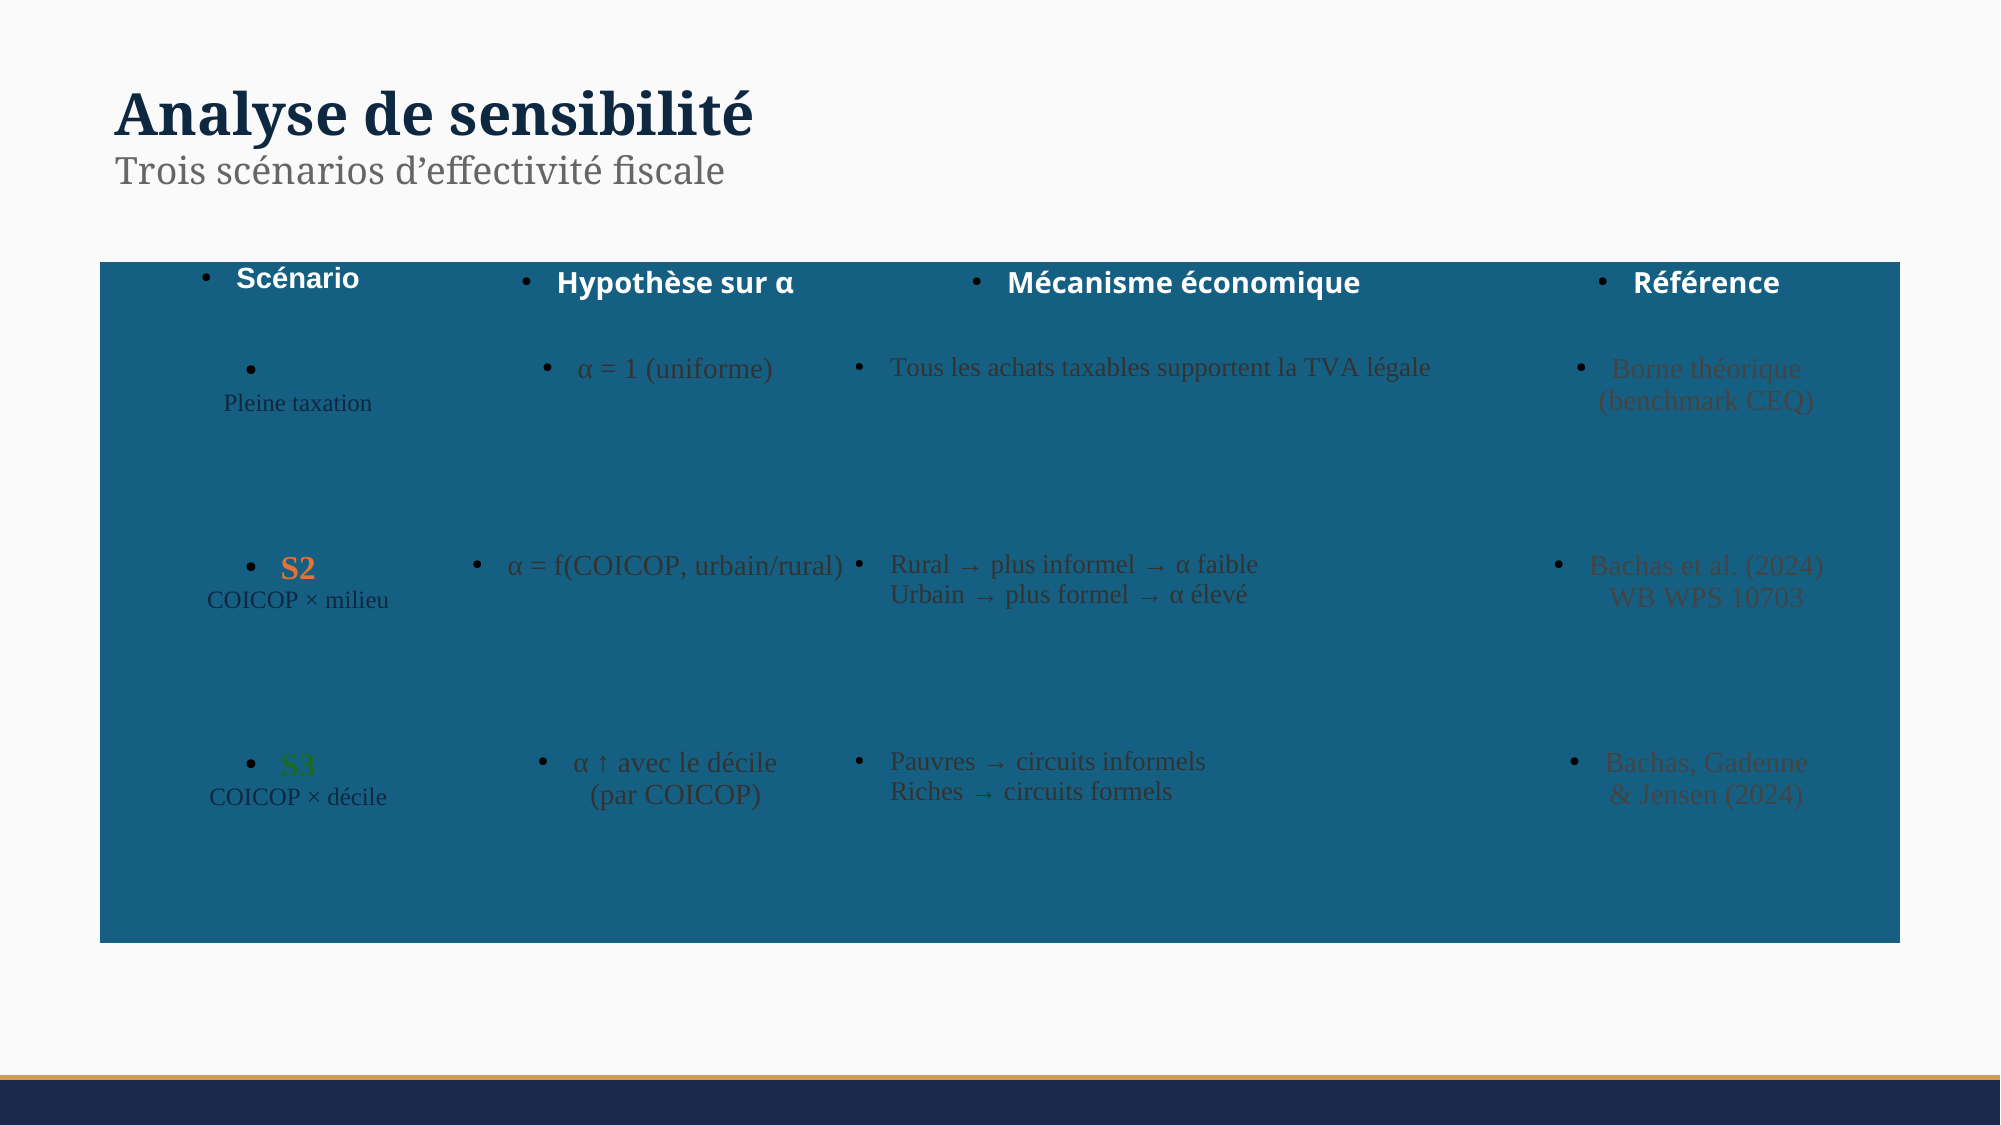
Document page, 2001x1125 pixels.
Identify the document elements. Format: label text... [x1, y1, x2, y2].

table_header Référence [1478, 262, 1900, 353]
title Analyse de sensibilité Trois scénarios d’effectivité fiscale [100, 45, 1900, 233]
table_header Scénario [100, 262, 461, 353]
table_cell Borne théorique (benchmark CEQ) [1478, 353, 1900, 550]
table_cell Bachas et al. (2024) WB WPS 10703 [1478, 550, 1900, 746]
table_header Mécanisme économique [855, 262, 1478, 353]
table_cell α = f(COICOP, urbain/rural) [461, 550, 855, 746]
table_cell Tous les achats taxables supportent la TVA légale [855, 353, 1478, 550]
table_cell S2 COICOP × milieu [100, 550, 461, 746]
table_cell S3 COICOP × décile [100, 746, 461, 943]
table_cell Bachas, Gadenne & Jensen (2024) [1478, 746, 1900, 943]
table_cell Rural → plus informel → α faible Urbain → plus formel → α élevé [855, 550, 1478, 746]
table_cell α = 1 (uniforme) [461, 353, 855, 550]
table_cell α ↑ avec le décile (par COICOP) [461, 746, 855, 943]
table_cell Pauvres → circuits informels Riches → circuits formels [855, 746, 1478, 943]
table_header Hypothèse sur α [461, 262, 855, 353]
table_cell S1 Pleine taxation [100, 353, 461, 550]
